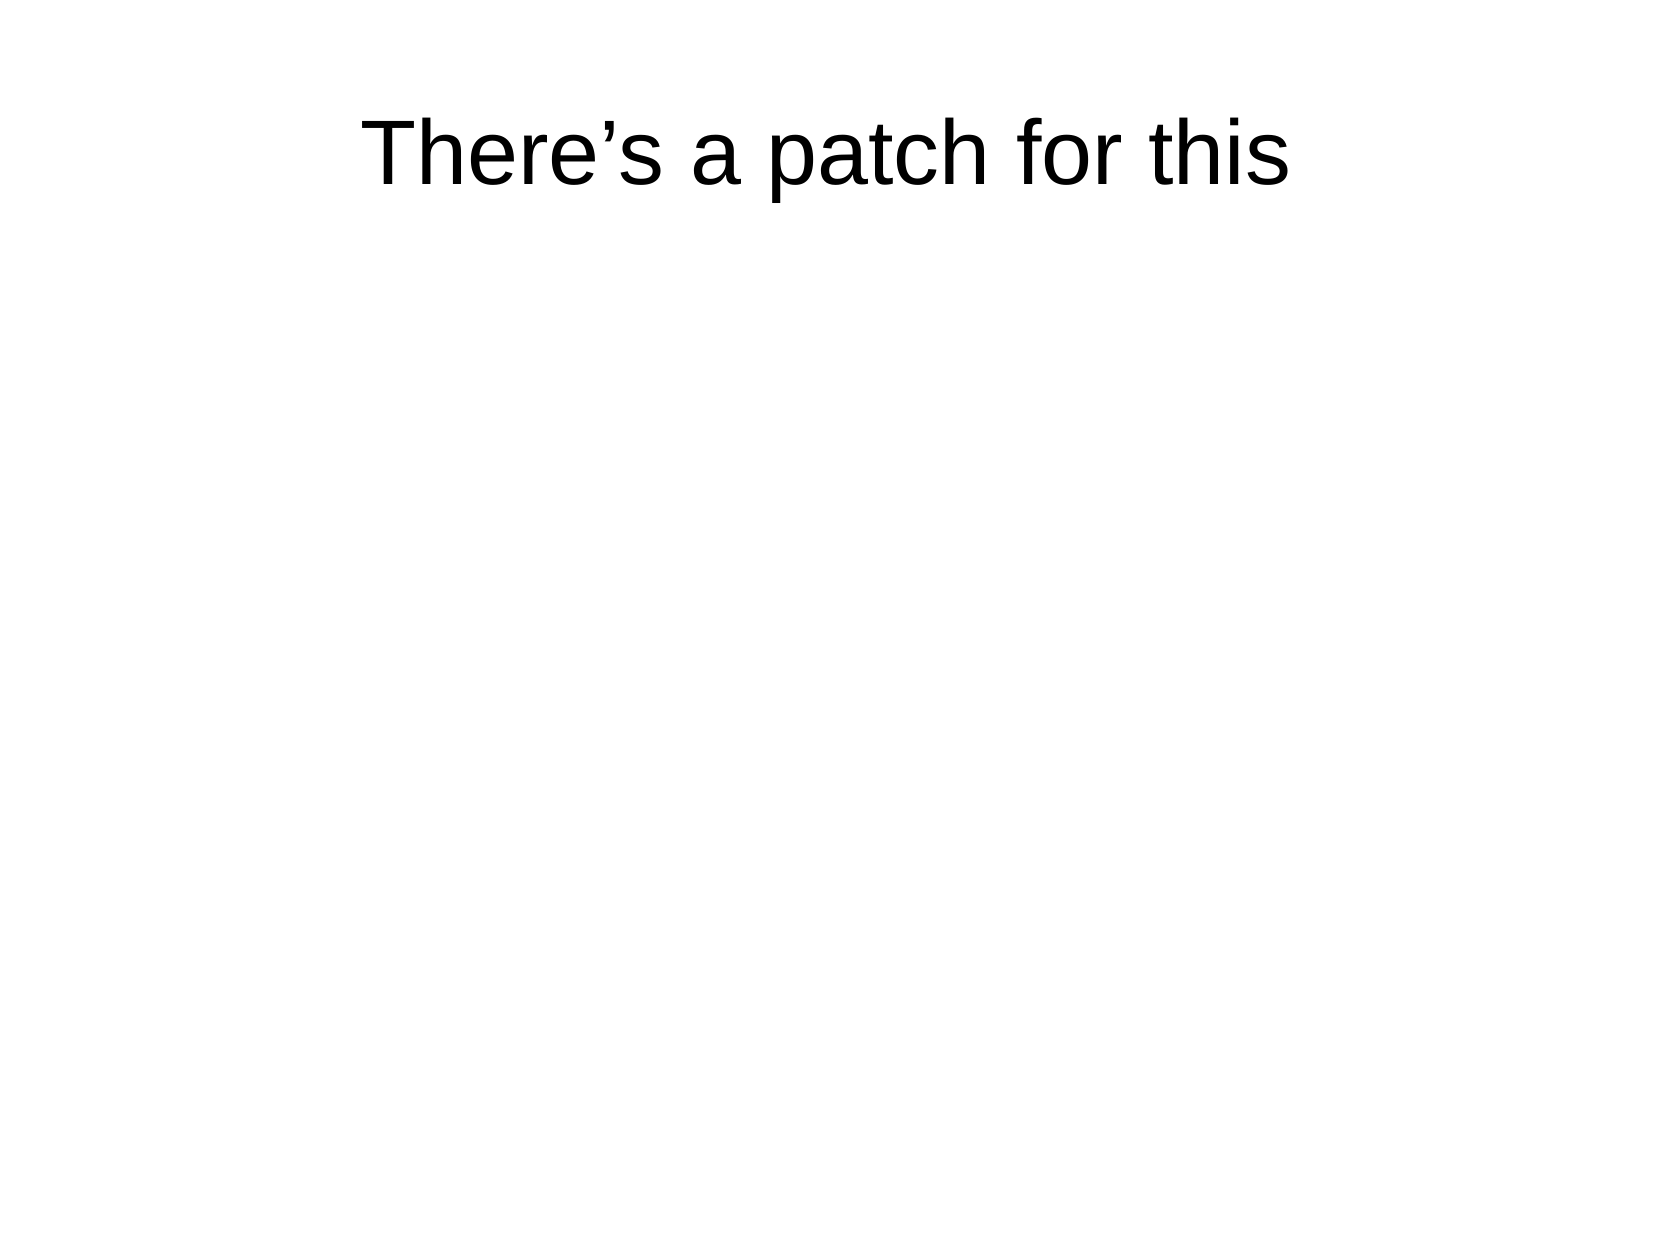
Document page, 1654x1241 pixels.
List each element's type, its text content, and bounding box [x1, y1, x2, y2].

title There’s a patch for this [82, 49, 1571, 257]
